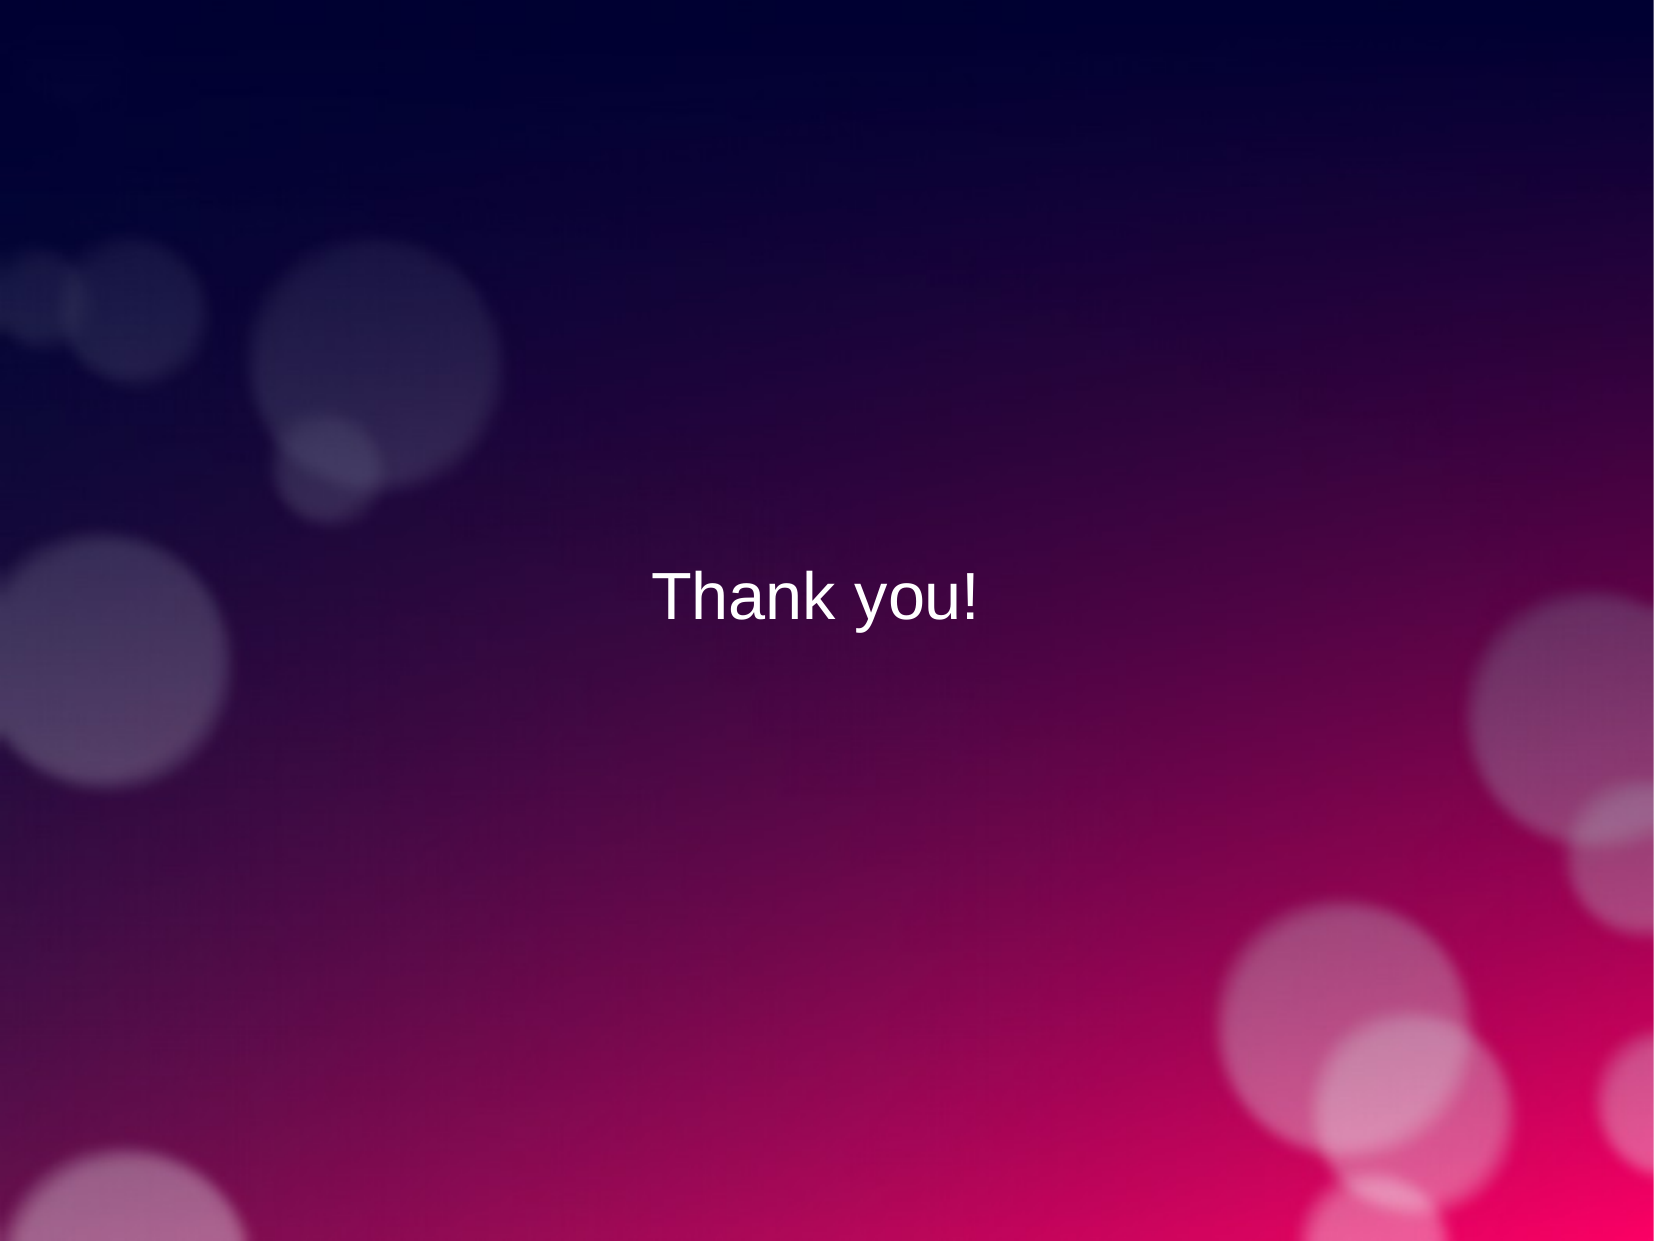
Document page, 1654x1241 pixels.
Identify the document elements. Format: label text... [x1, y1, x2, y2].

picture [0, 0, 1654, 1241]
subtitle Thank you! [71, 375, 1561, 818]
